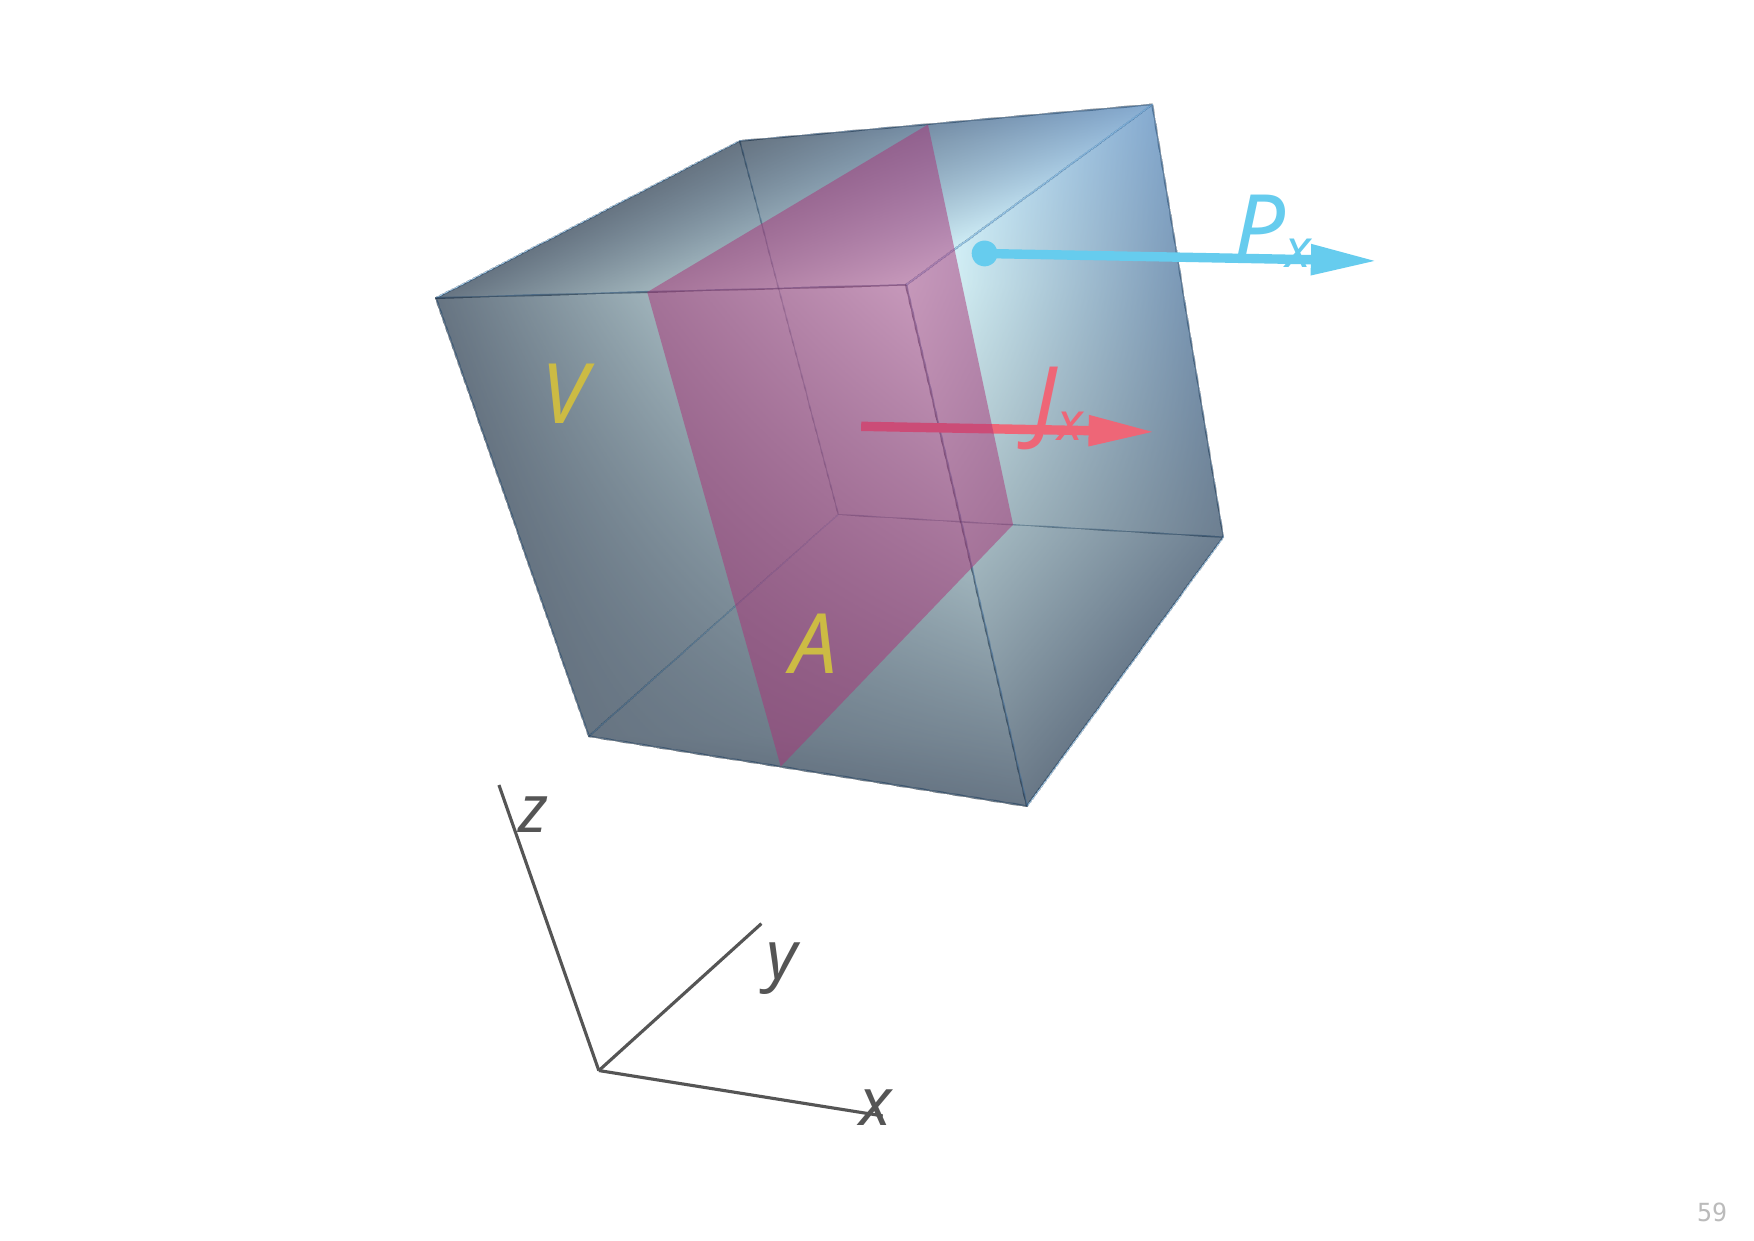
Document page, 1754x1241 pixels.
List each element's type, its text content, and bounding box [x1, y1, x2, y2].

text_box z [503, 753, 543, 836]
text_box A [775, 577, 866, 676]
text_box Px [1218, 154, 1332, 254]
text_box [647, 124, 1014, 767]
text_box x [844, 1047, 886, 1129]
text_box V [526, 327, 617, 426]
text_box y [751, 899, 793, 982]
text_box Jx [1017, 327, 1105, 425]
